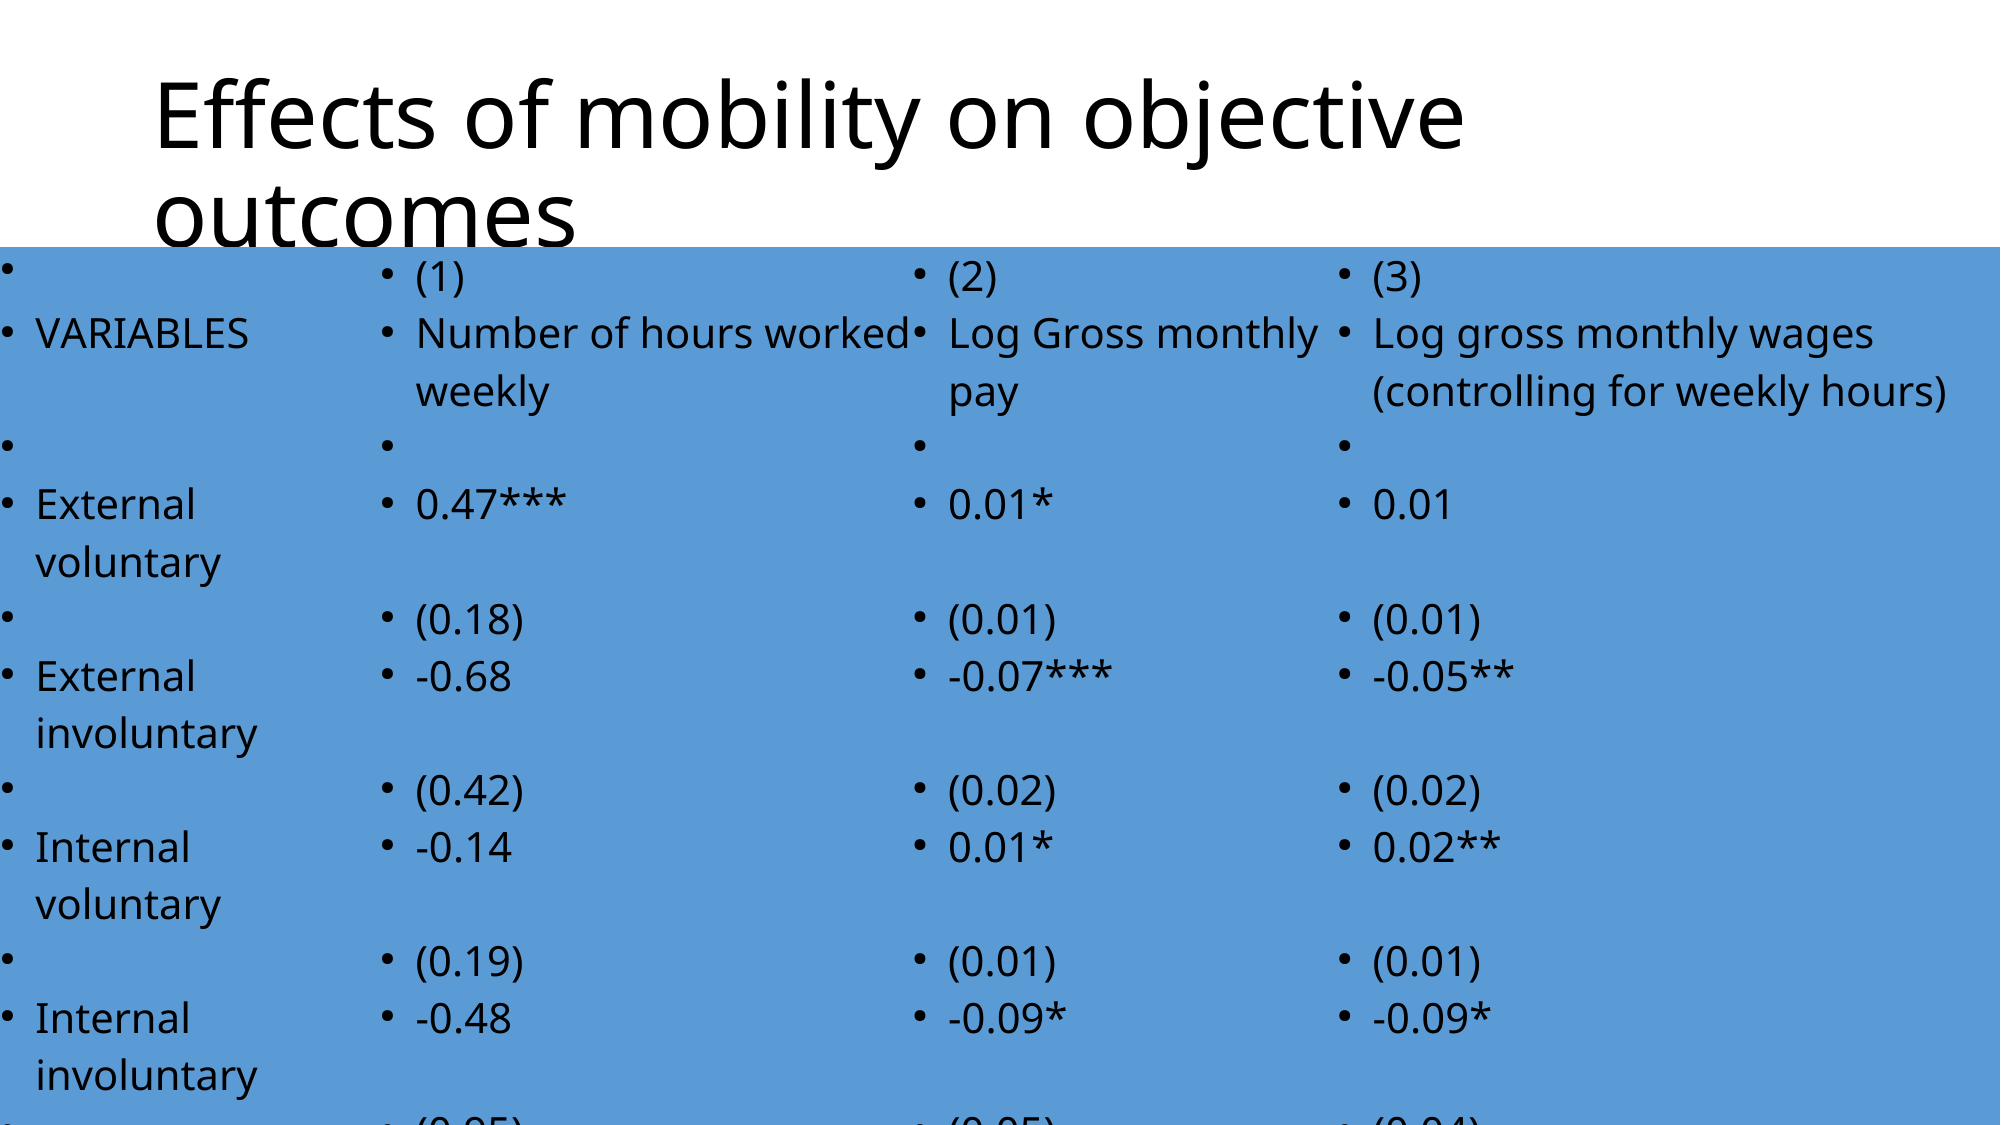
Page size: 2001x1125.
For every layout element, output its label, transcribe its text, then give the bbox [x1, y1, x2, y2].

table_cell External voluntary [0, 475, 380, 589]
table_cell (0.95) [380, 1103, 913, 1125]
table_cell -0.68 [380, 646, 913, 760]
table_cell External involuntary [0, 646, 380, 760]
title Effects of mobility on objective outcomes [137, 59, 1863, 247]
table_cell (0.04) [1337, 1103, 2000, 1125]
table_cell 0.01* [913, 475, 1337, 589]
table_cell -0.14 [380, 818, 913, 932]
table_cell VARIABLES [0, 304, 380, 418]
table_cell (0.18) [380, 589, 913, 646]
table_cell [0, 760, 380, 818]
table_cell (0.02) [1337, 760, 2000, 818]
table_cell (0.19) [380, 932, 913, 989]
table_cell -0.07*** [913, 646, 1337, 760]
table_cell (0.01) [1337, 589, 2000, 646]
table_cell -0.09* [913, 989, 1337, 1103]
table_cell Log Gross monthly pay [913, 304, 1337, 418]
table_cell Number of hours worked weekly [380, 304, 913, 418]
table_cell (0.05) [913, 1103, 1337, 1125]
table_cell [1337, 418, 2000, 475]
table_cell (0.02) [913, 760, 1337, 818]
table_cell -0.48 [380, 989, 913, 1103]
table_cell (0.01) [1337, 932, 2000, 989]
table_cell [913, 418, 1337, 475]
table_cell Internal voluntary [0, 818, 380, 932]
table_cell [380, 418, 913, 475]
table_cell (0.01) [913, 932, 1337, 989]
table_cell Internal involuntary [0, 989, 380, 1103]
table_cell -0.09* [1337, 989, 2000, 1103]
table_cell [0, 418, 380, 475]
table_cell [0, 589, 380, 646]
table_cell [0, 1103, 380, 1125]
table_cell 0.01* [913, 818, 1337, 932]
table_cell 0.02** [1337, 818, 2000, 932]
table_header (3) [1337, 247, 2000, 304]
table_header (2) [913, 247, 1337, 304]
table_cell [0, 932, 380, 989]
table_cell (0.42) [380, 760, 913, 818]
table_cell (0.01) [913, 589, 1337, 646]
table_header [0, 247, 380, 304]
table_cell 0.01 [1337, 475, 2000, 589]
table_cell 0.47*** [380, 475, 913, 589]
table_cell -0.05** [1337, 646, 2000, 760]
table_cell Log gross monthly wages (controlling for weekly hours) [1337, 304, 2000, 418]
table_header (1) [380, 247, 913, 304]
